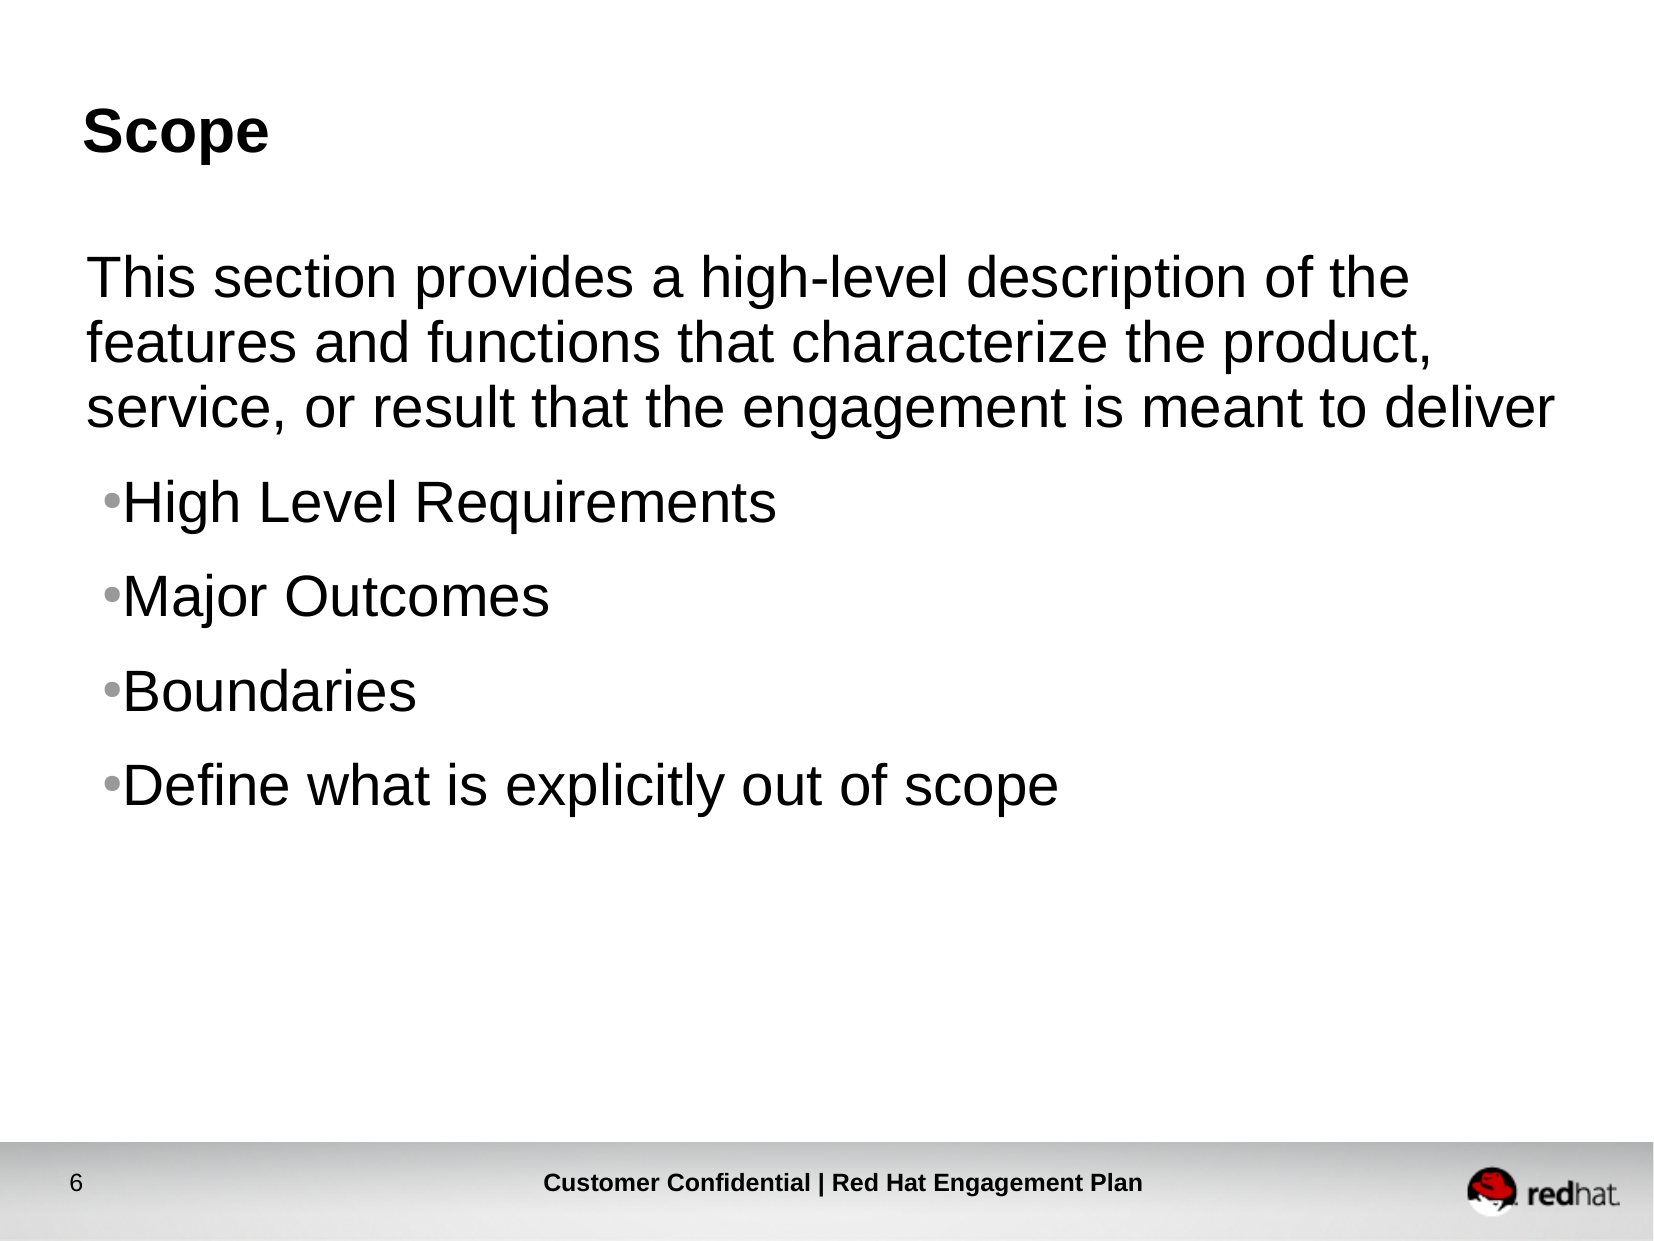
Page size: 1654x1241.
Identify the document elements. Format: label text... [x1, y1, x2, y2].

title Scope [82, 37, 1571, 226]
list This section provides a high-level description of the features and functions that characterize the product, service, or result that the engagement is meant to deliver High Level Requirements Major Outcomes Boundaries Define what is explicitly out of scope [86, 244, 1576, 1039]
picture [0, 1142, 1654, 1241]
